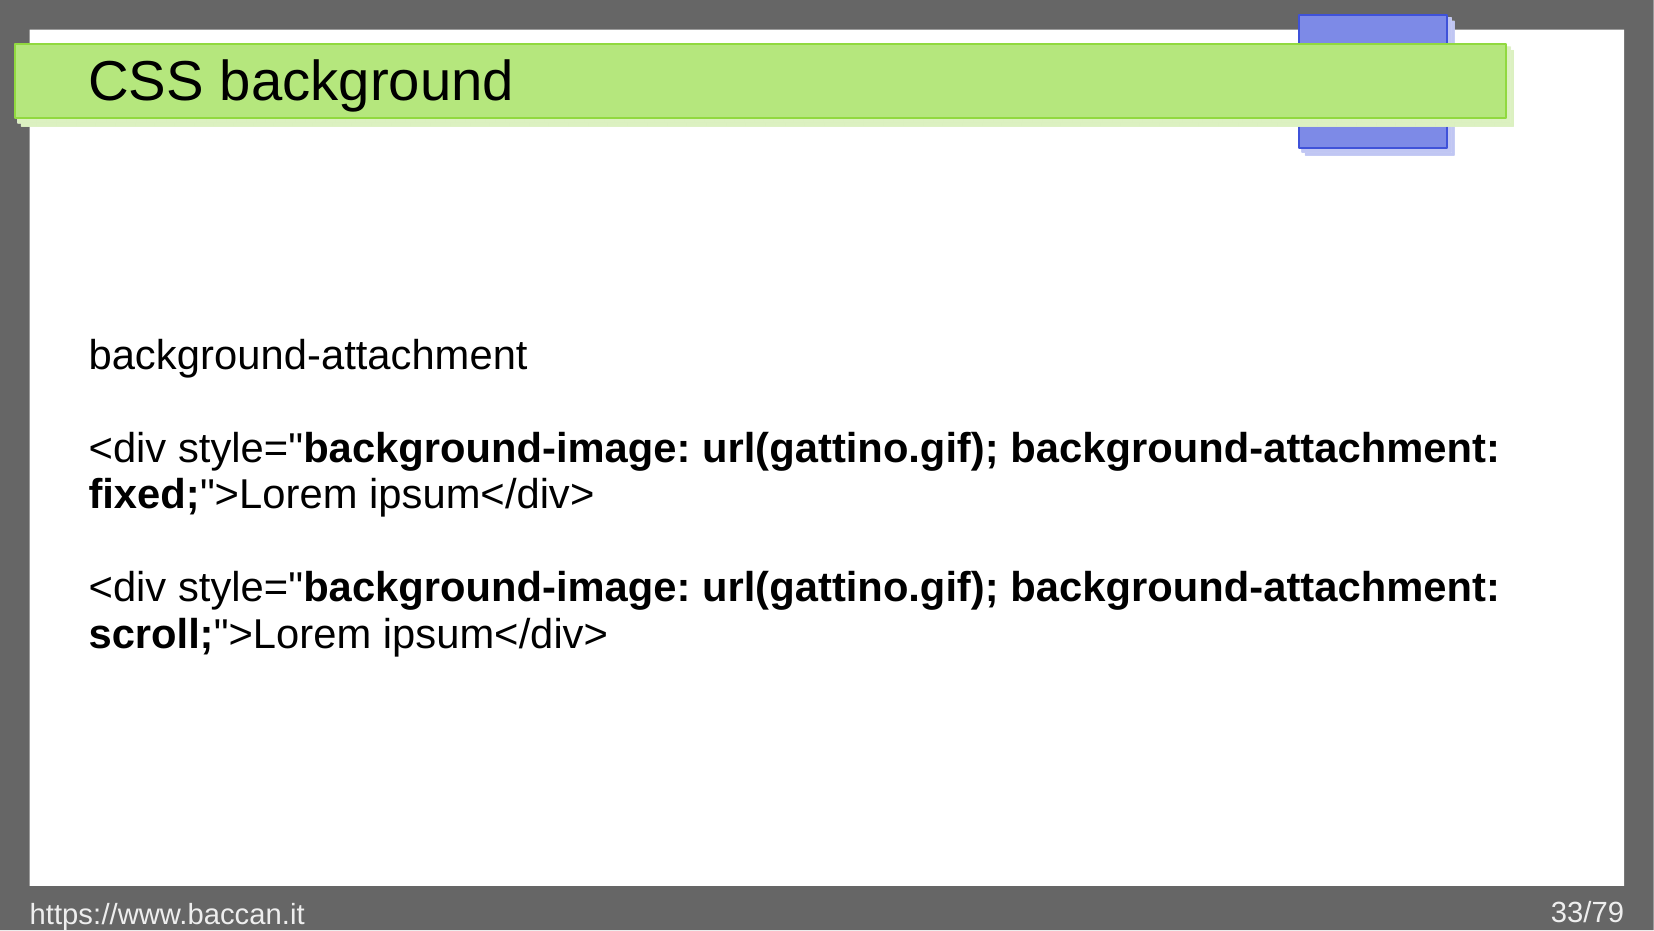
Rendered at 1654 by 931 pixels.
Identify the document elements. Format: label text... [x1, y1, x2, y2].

title CSS background [88, 44, 1506, 119]
text_box background-attachment <div style="background-image: url(gattino.gif); background-attachment: fixed;">Lorem ipsum</div> <div style="background-image: url(gattino.gif); background-attachment: scroll;">Lorem ipsum</div> [88, 169, 1565, 820]
